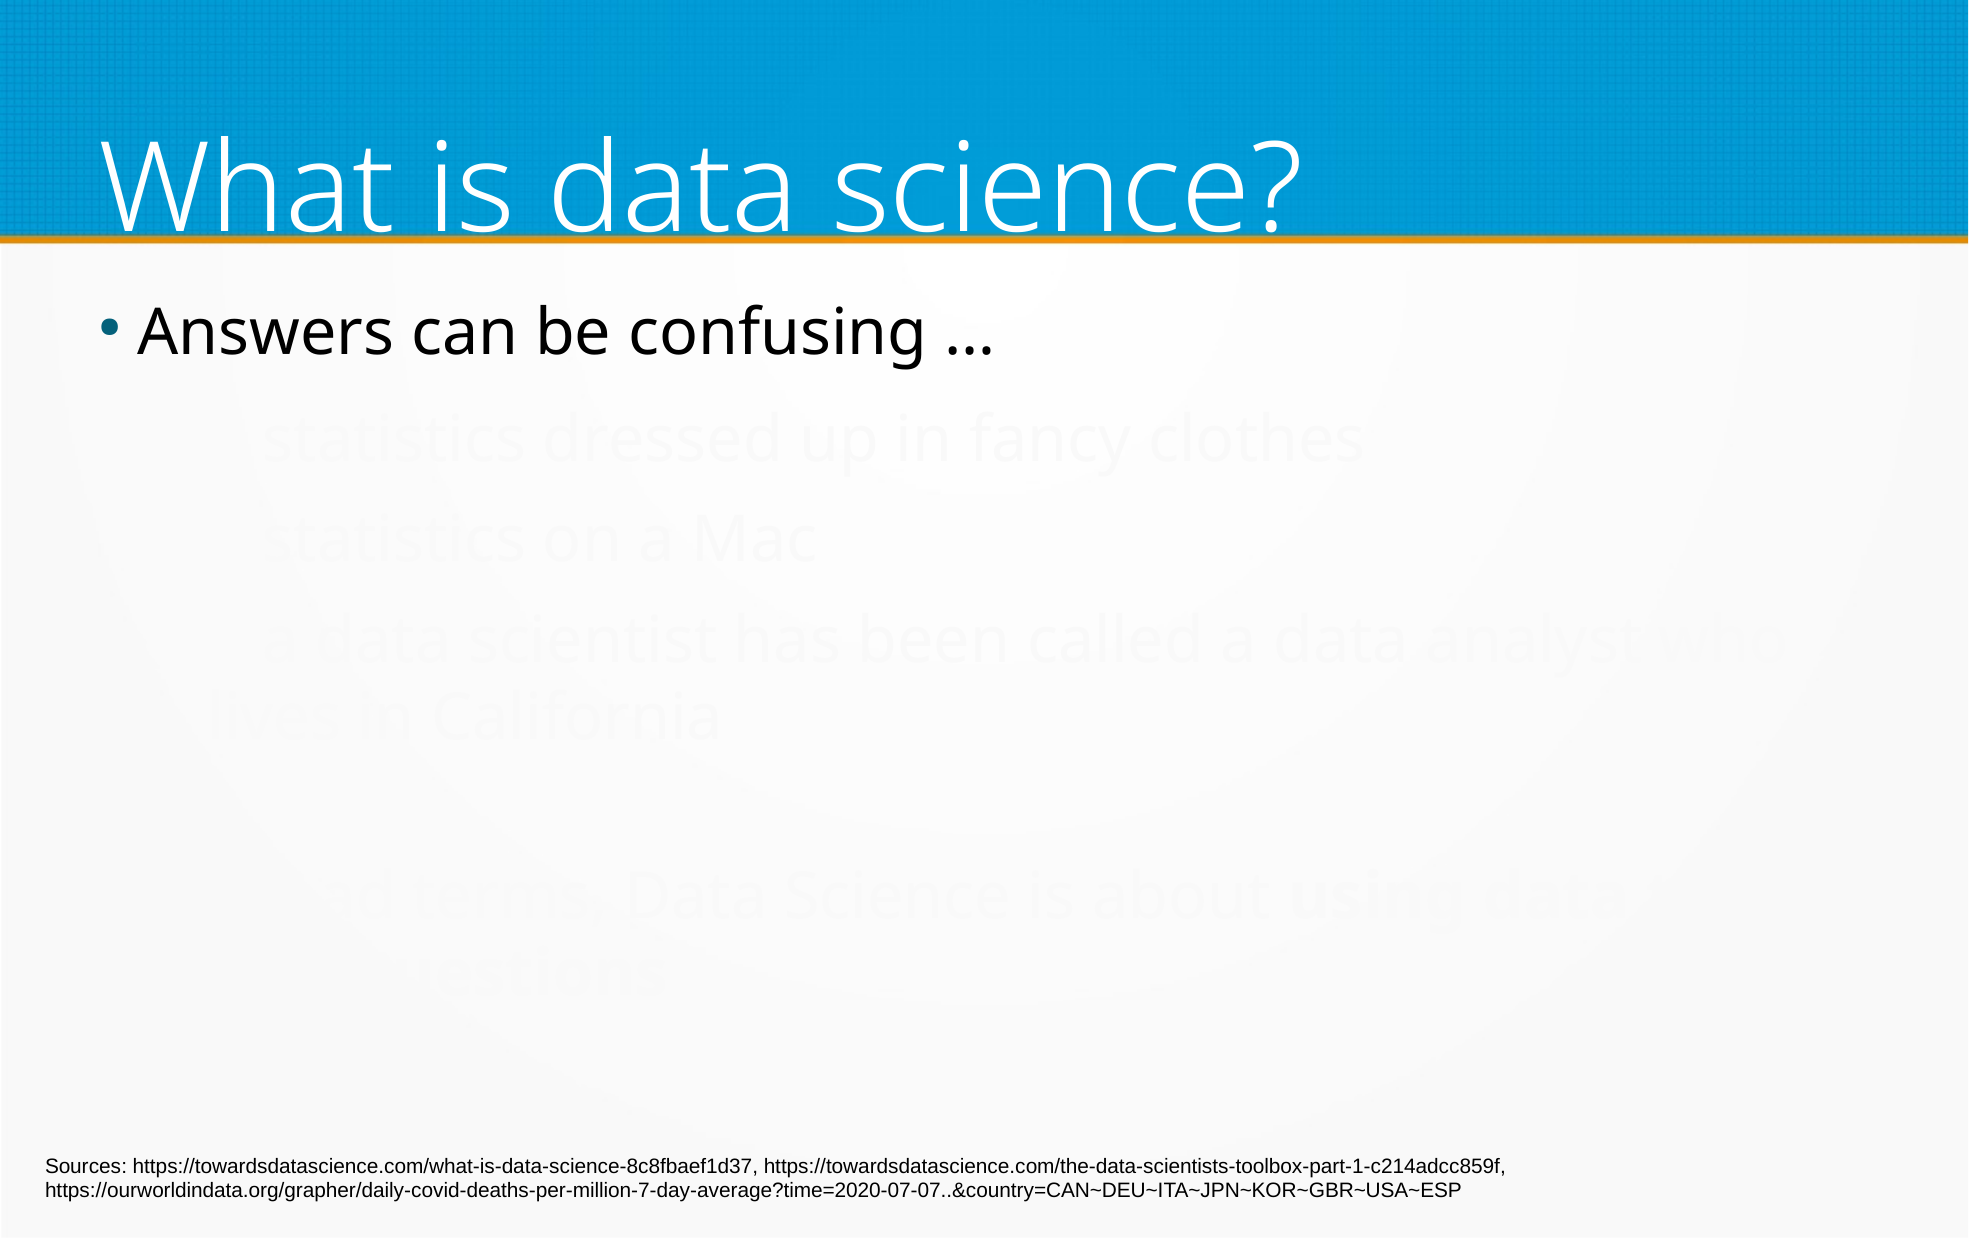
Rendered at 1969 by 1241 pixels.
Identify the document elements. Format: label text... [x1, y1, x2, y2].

title What is data science? [98, 49, 1870, 257]
text_box Sources: https://towardsdatascience.com/what-is-data-science-8c8fbaef1d37, https://towardsdatascience.com/the-data-scientists-toolbox-part-1-c214adcc859f,https://ourworldindata.org/grapher/daily-covid-deaths-per-million-7-day-average?time=2020-07-07..&country=CAN~DEU~ITA~JPN~KOR~GBR~USA~ESP [45, 1155, 1968, 1241]
picture [0, 233, 1969, 1241]
list Answers can be confusing … statistics dressed up in fancy clothes statistics on a Mac a data scientist has been called a data analyst who lives in California In broad terms, Data Science is about using data to answer questions [98, 290, 1870, 1010]
